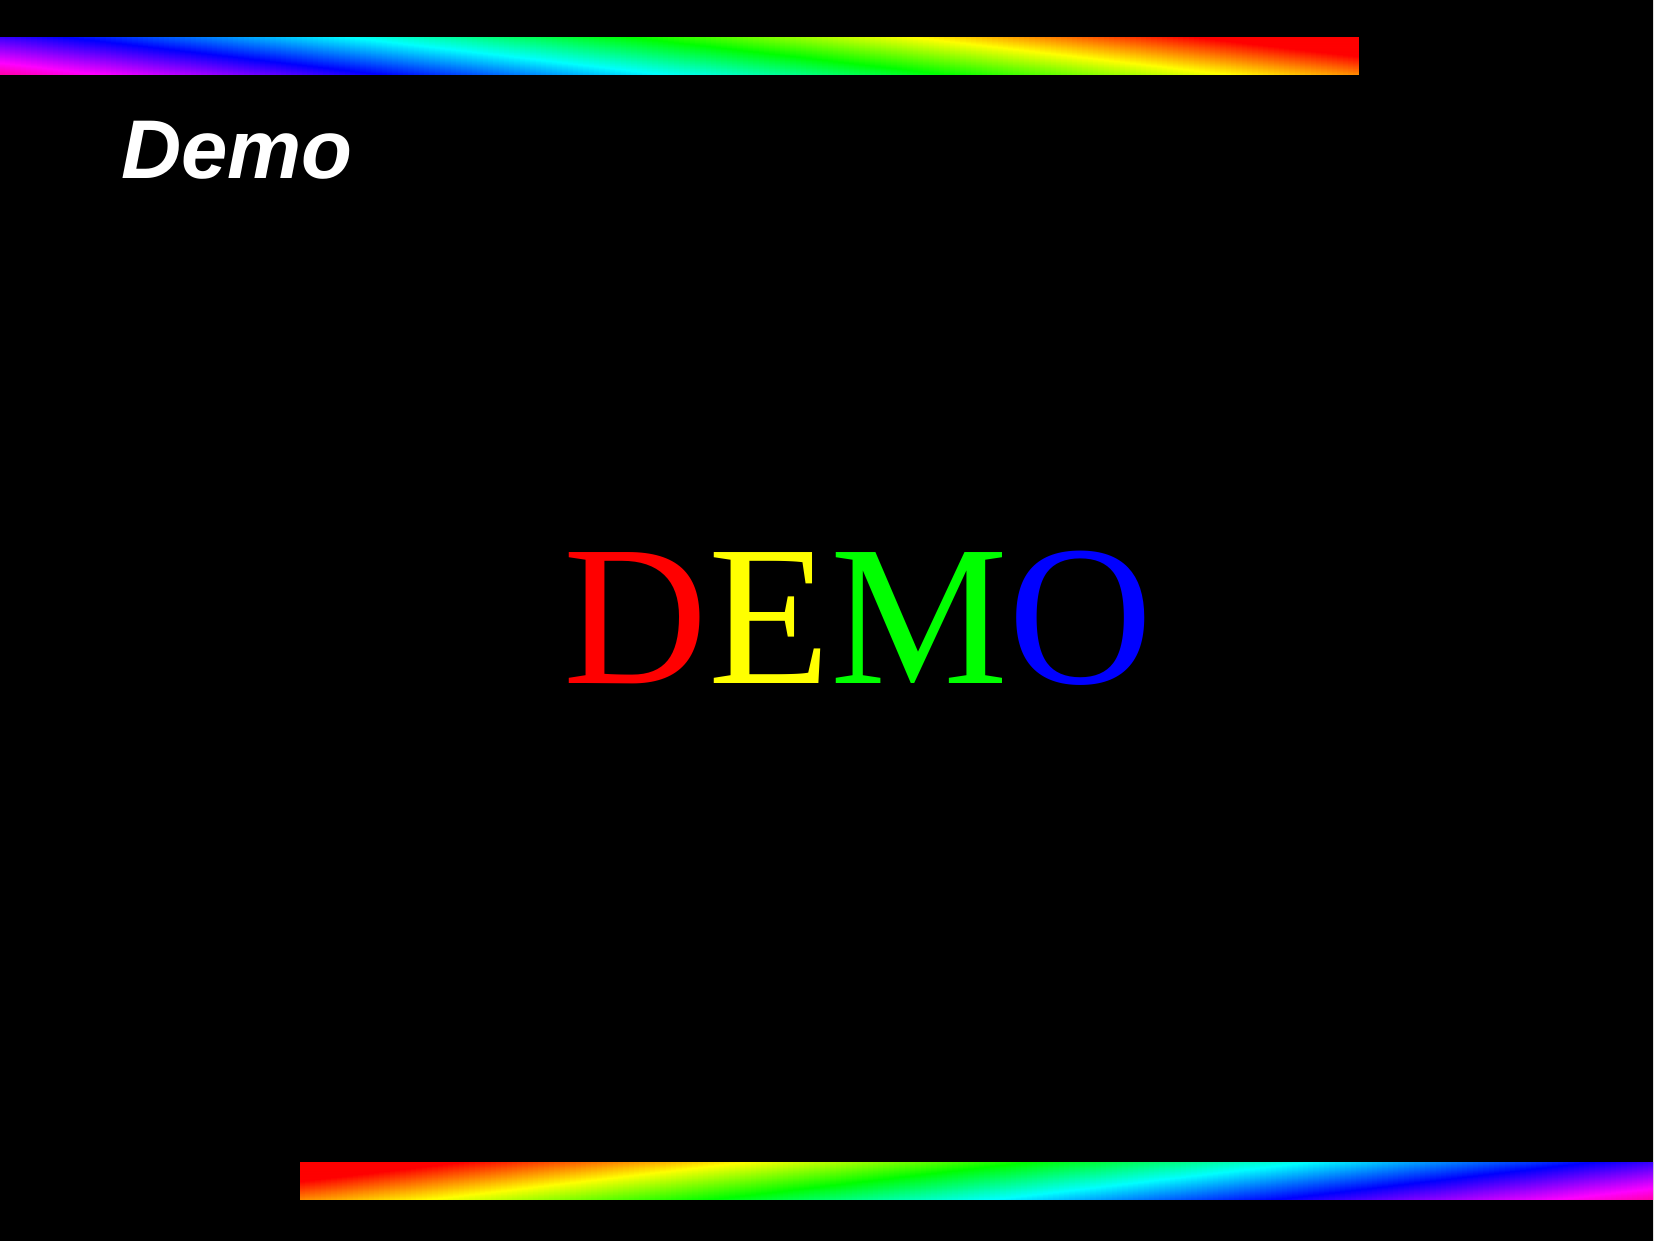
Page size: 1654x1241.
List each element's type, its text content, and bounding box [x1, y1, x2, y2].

picture [0, 0, 1654, 1241]
title Demo [121, 46, 1534, 254]
subtitle DEMO [121, 329, 1561, 1125]
